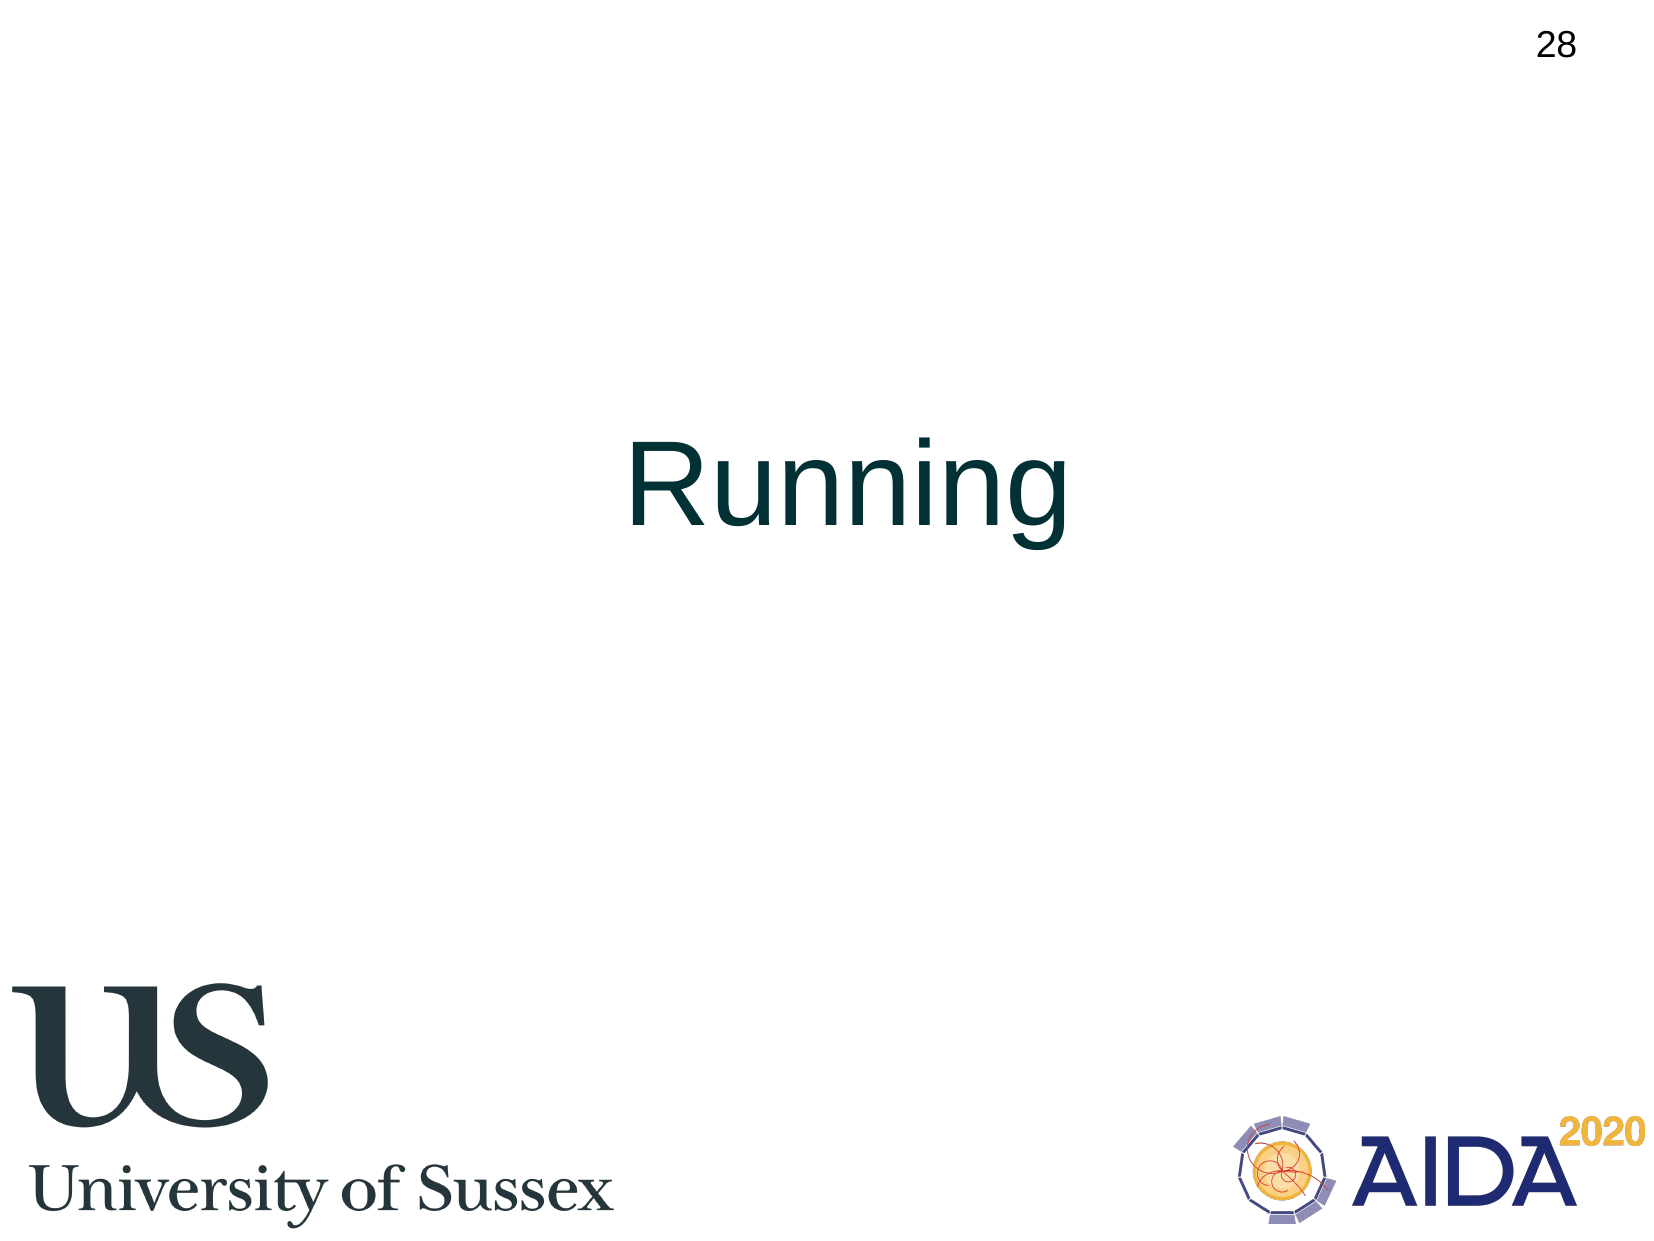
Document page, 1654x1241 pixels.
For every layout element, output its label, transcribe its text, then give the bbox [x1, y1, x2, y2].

picture [11, 982, 615, 1229]
title Running [82, 380, 1571, 588]
text_box <number> [1521, 16, 1654, 84]
picture [1233, 1116, 1645, 1224]
